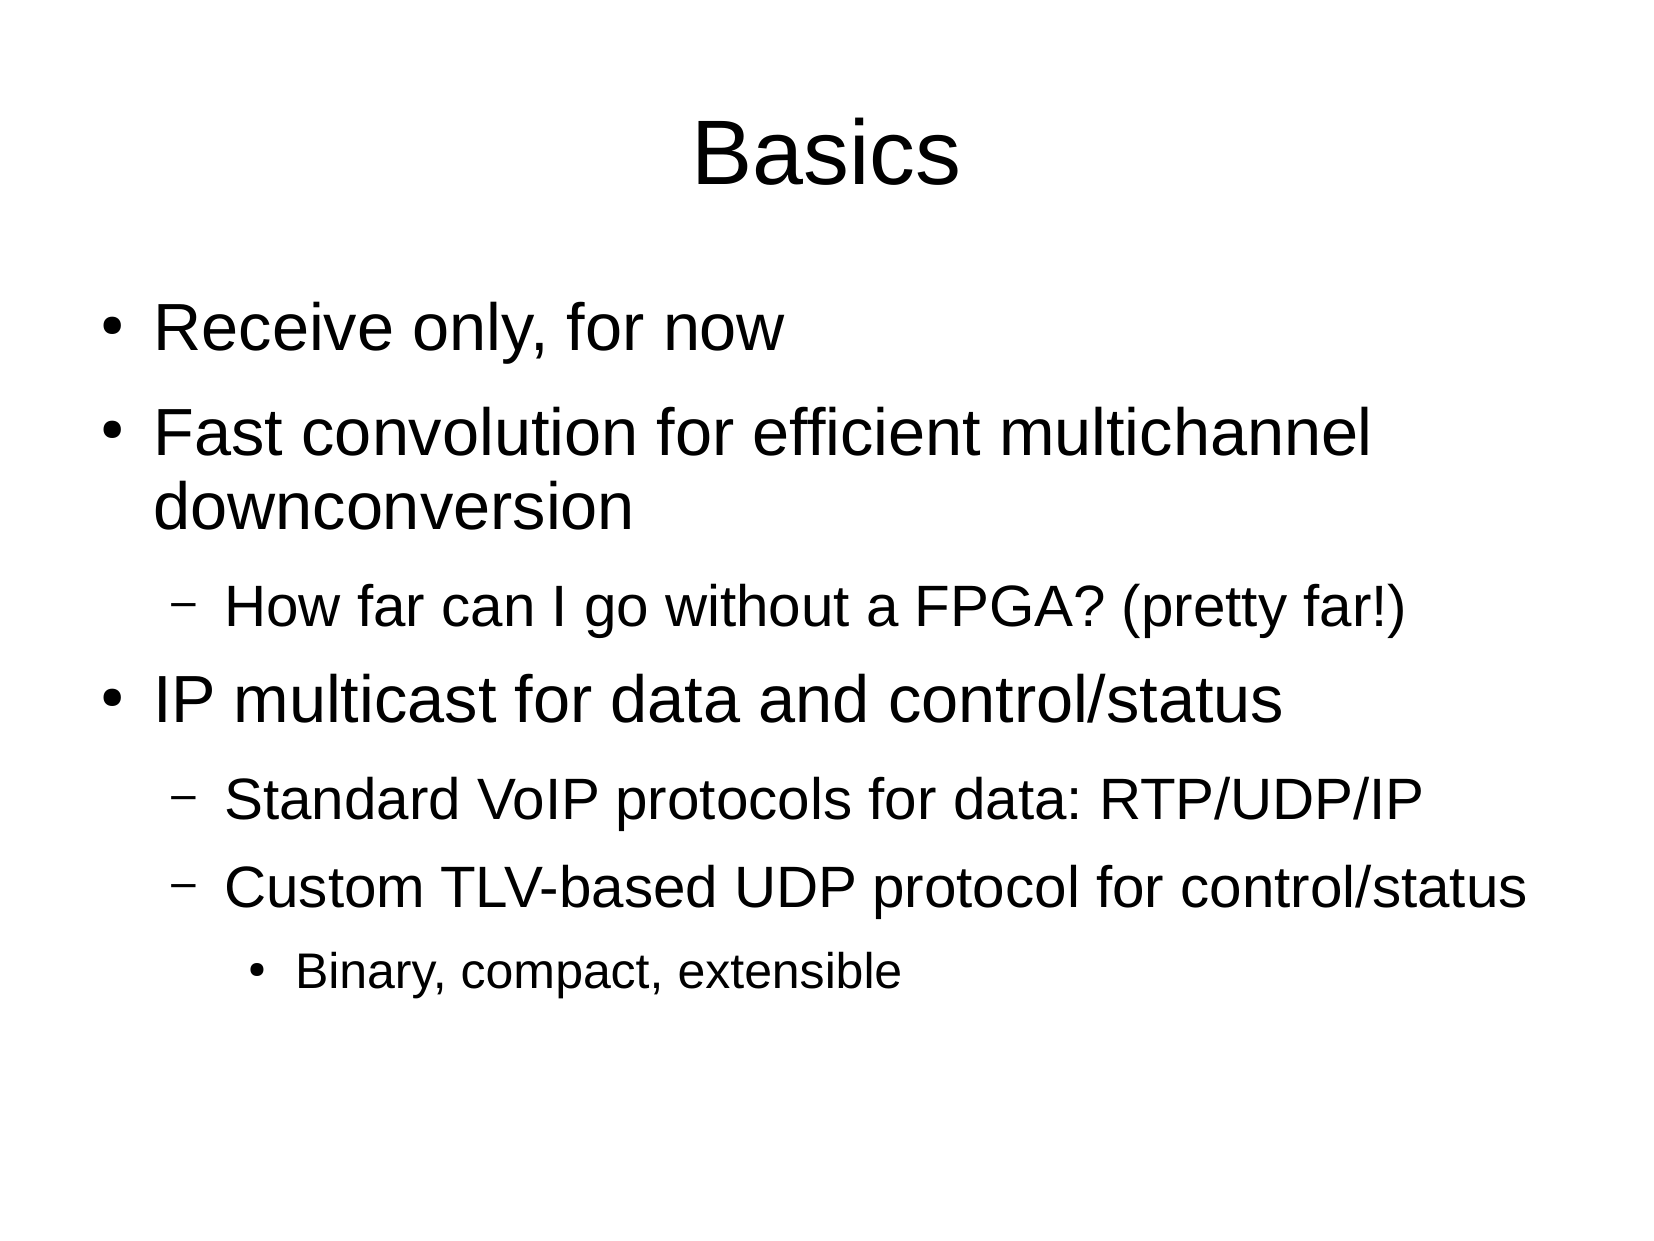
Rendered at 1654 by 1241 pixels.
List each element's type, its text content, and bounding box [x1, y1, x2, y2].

list Receive only, for now Fast convolution for efficient multichannel downconversion How far can I go without a FPGA? (pretty far!) IP multicast for data and control/status Standard VoIP protocols for data: RTP/UDP/IP Custom TLV-based UDP protocol for control/status Binary, compact, extensible [82, 290, 1571, 1109]
title Basics [82, 49, 1571, 257]
